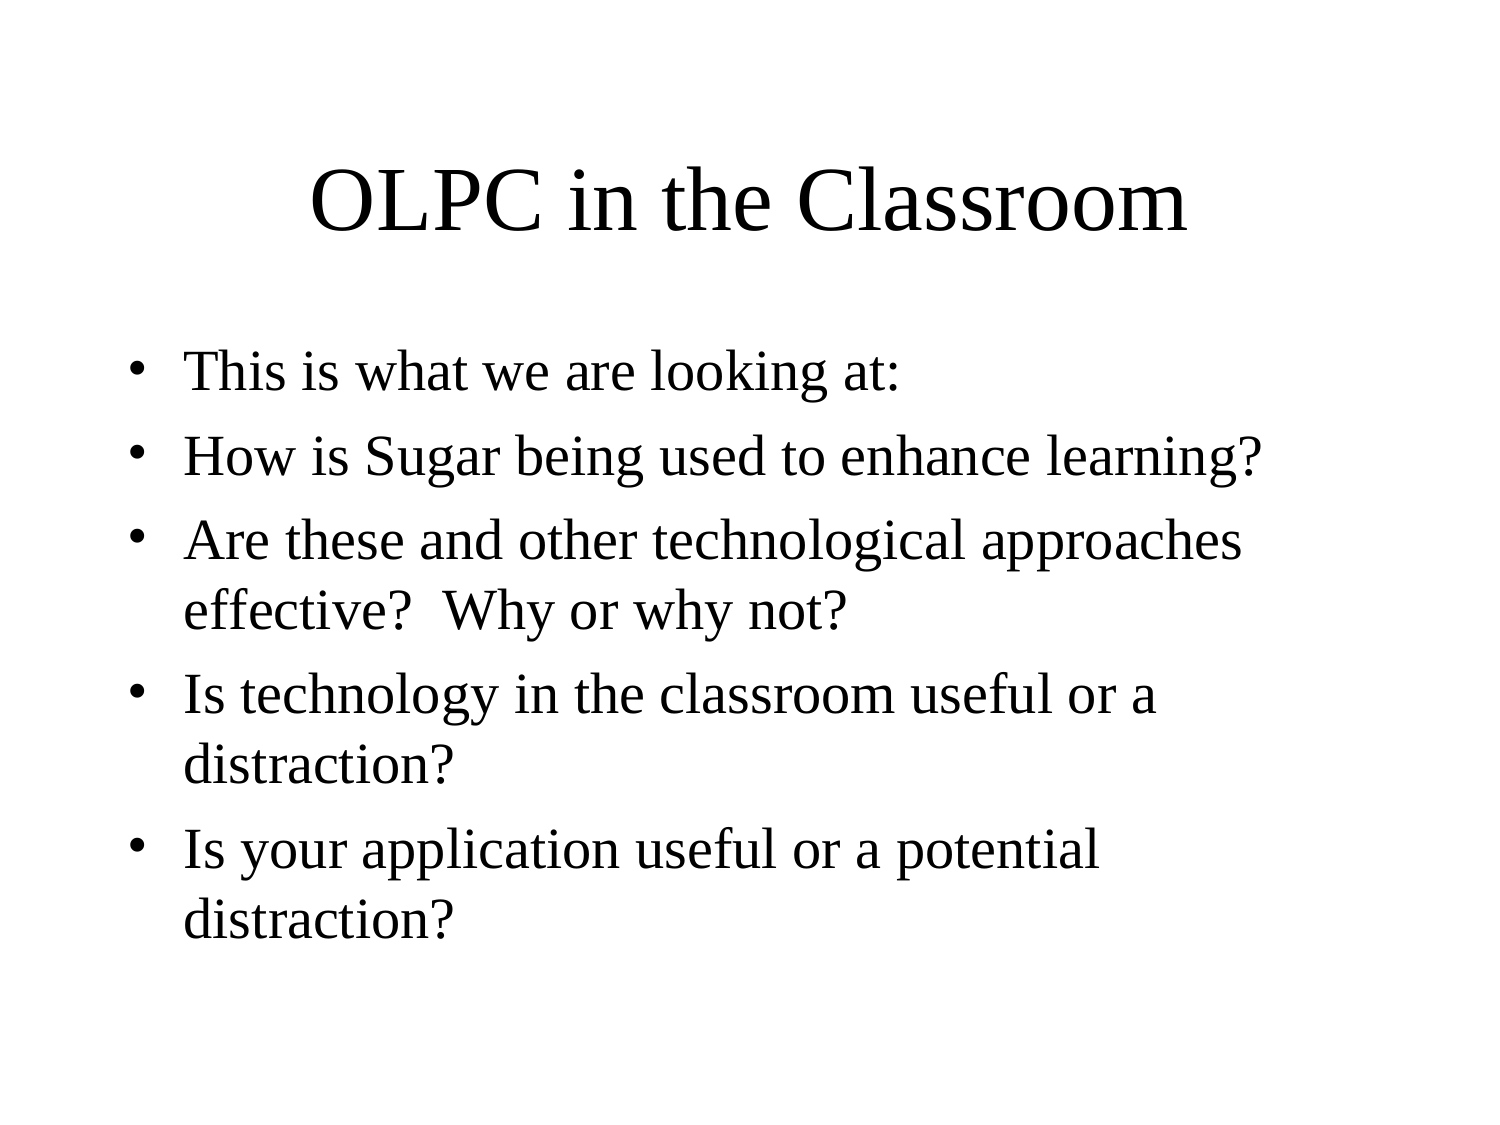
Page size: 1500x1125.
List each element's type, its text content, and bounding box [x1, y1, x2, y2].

list This is what we are looking at: How is Sugar being used to enhance learning? Are these and other technological approaches effective? Why or why not? Is technology in the classroom useful or a distraction? Is your application useful or a potential distraction? [112, 324, 1388, 1000]
title OLPC in the Classroom [112, 99, 1388, 288]
